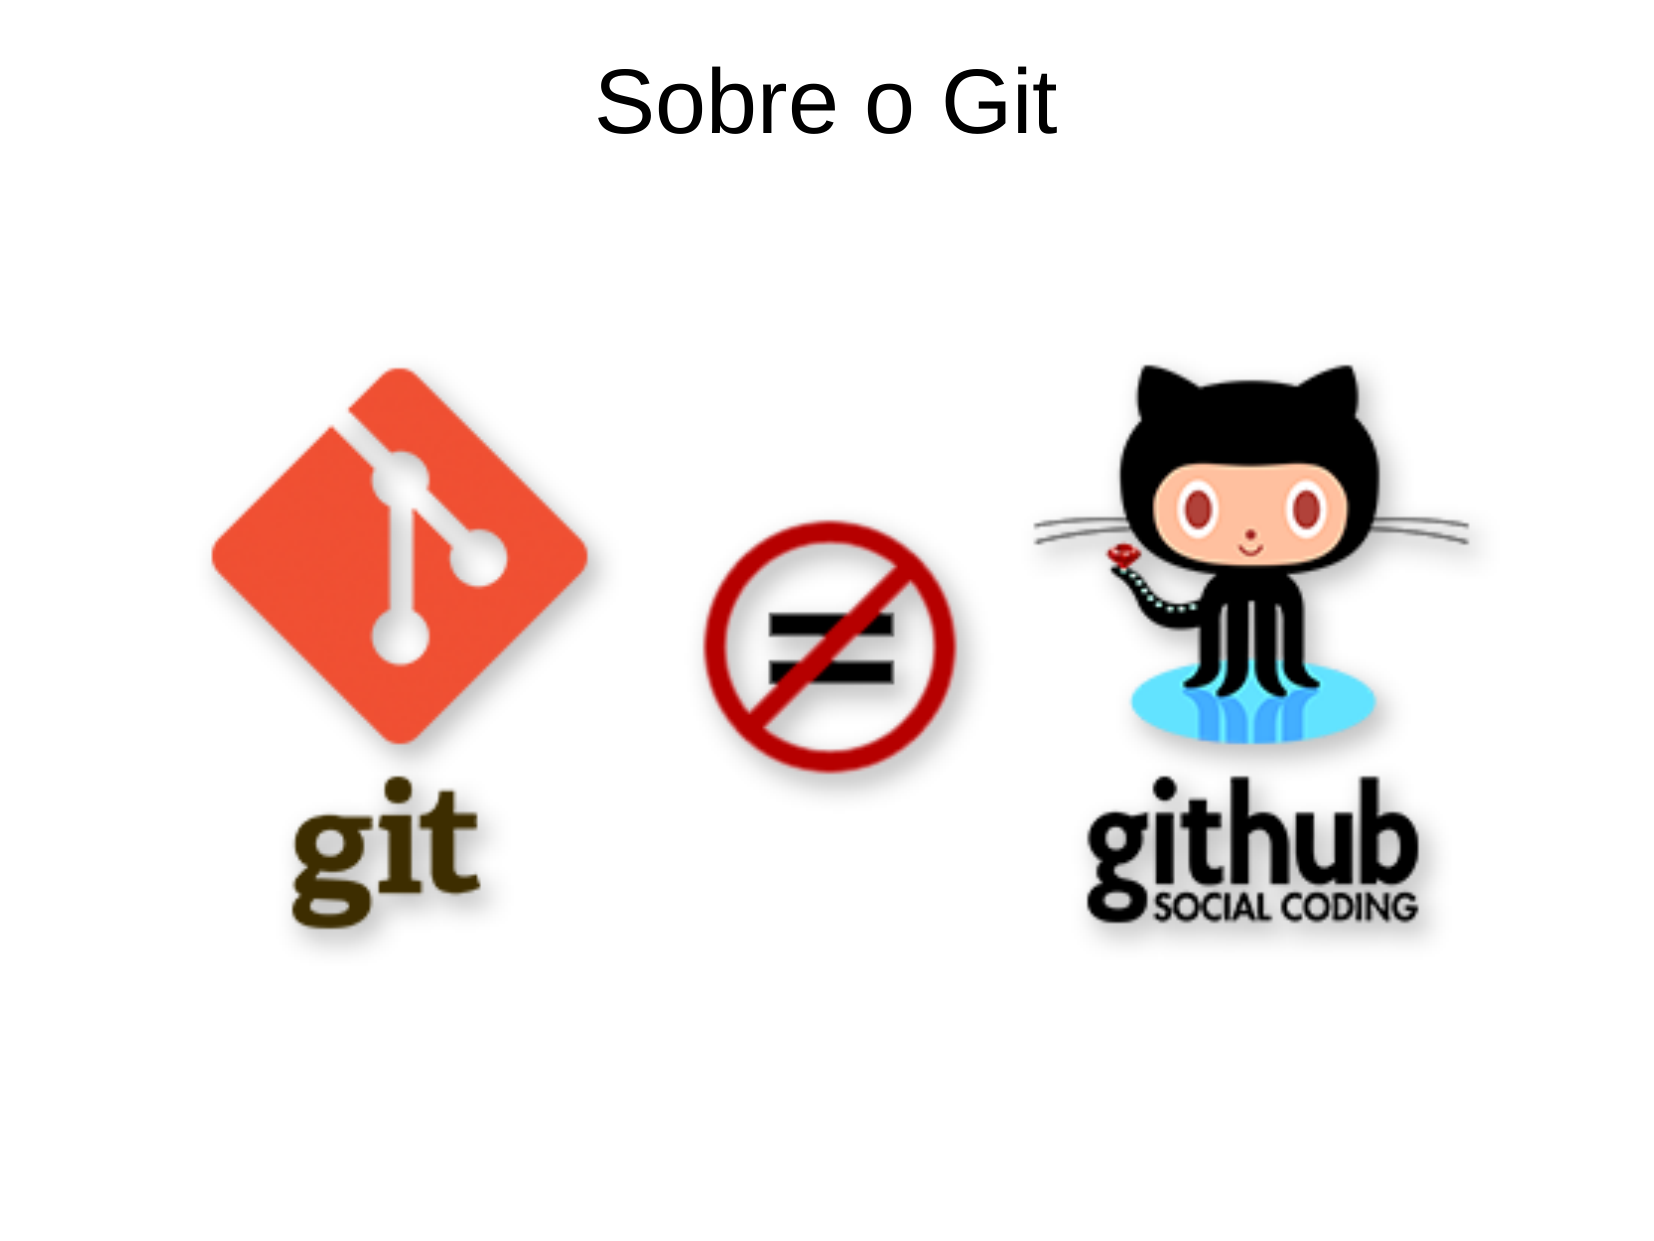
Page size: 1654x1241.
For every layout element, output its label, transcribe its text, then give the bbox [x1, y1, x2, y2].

title Sobre o Git [82, 49, 1571, 257]
picture [82, 298, 1571, 1001]
